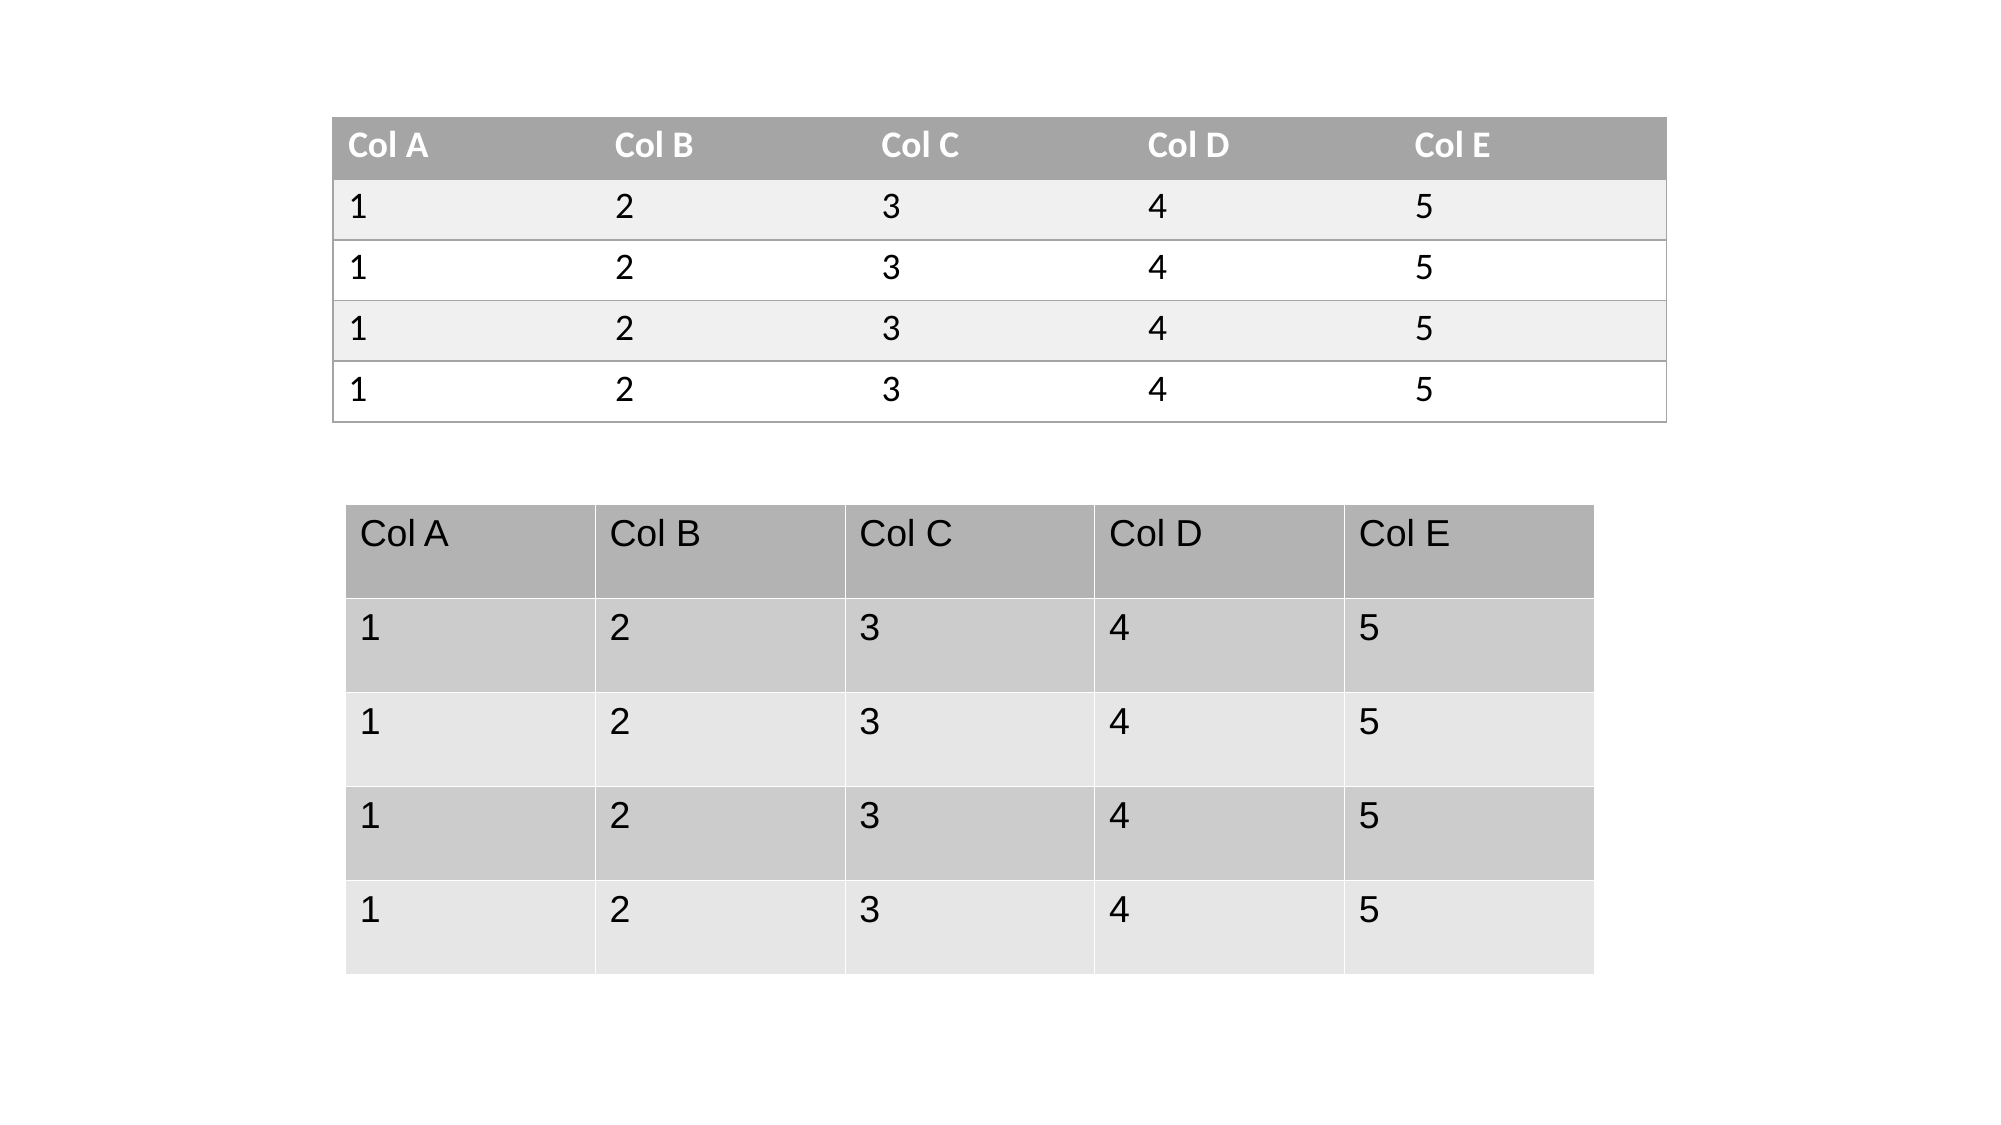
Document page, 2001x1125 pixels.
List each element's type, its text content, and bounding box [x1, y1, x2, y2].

table_cell 4 [1133, 362, 1400, 421]
table_cell 4 [1095, 881, 1344, 974]
table_cell 2 [600, 301, 867, 360]
table_cell 1 [334, 241, 600, 300]
table_cell 3 [867, 362, 1133, 421]
table_header Col A [346, 505, 595, 598]
table_cell 2 [600, 362, 867, 421]
table_cell 4 [1095, 599, 1344, 692]
table_cell 1 [334, 180, 600, 239]
table_header Col C [846, 505, 1094, 598]
table_cell 1 [334, 301, 600, 360]
table_cell 5 [1345, 787, 1594, 880]
table_cell 3 [846, 599, 1094, 692]
table_header Col E [1345, 505, 1594, 598]
table_cell 1 [346, 787, 595, 880]
table_cell 2 [600, 180, 867, 239]
table_cell 2 [596, 881, 845, 974]
table_header Col D [1095, 505, 1344, 598]
table_cell 3 [846, 787, 1094, 880]
table_cell 4 [1133, 180, 1400, 239]
table_cell 4 [1133, 301, 1400, 360]
table_cell 3 [867, 241, 1133, 300]
table_header Col B [600, 119, 867, 178]
table_cell 1 [334, 362, 600, 421]
table_cell 4 [1095, 693, 1344, 786]
table_header Col B [596, 505, 845, 598]
table_cell 5 [1345, 599, 1594, 692]
table_cell 5 [1345, 693, 1594, 786]
table_cell 1 [346, 693, 595, 786]
table_header Col C [867, 119, 1133, 178]
table_cell 2 [596, 599, 845, 692]
table_cell 5 [1400, 362, 1666, 421]
table_cell 1 [346, 881, 595, 974]
table_cell 5 [1345, 881, 1594, 974]
table_cell 3 [846, 881, 1094, 974]
table_cell 4 [1133, 241, 1400, 300]
table_cell 5 [1400, 180, 1666, 239]
table_header Col E [1400, 119, 1666, 178]
table_cell 3 [846, 693, 1094, 786]
table_header Col D [1133, 119, 1400, 178]
table_cell 4 [1095, 787, 1344, 880]
table_header Col A [334, 119, 600, 178]
table_cell 2 [600, 241, 867, 300]
table_cell 2 [596, 787, 845, 880]
table_cell 5 [1400, 301, 1666, 360]
table_cell 2 [596, 693, 845, 786]
table_cell 3 [867, 301, 1133, 360]
table_cell 5 [1400, 241, 1666, 300]
table_cell 3 [867, 180, 1133, 239]
table_cell 1 [346, 599, 595, 692]
